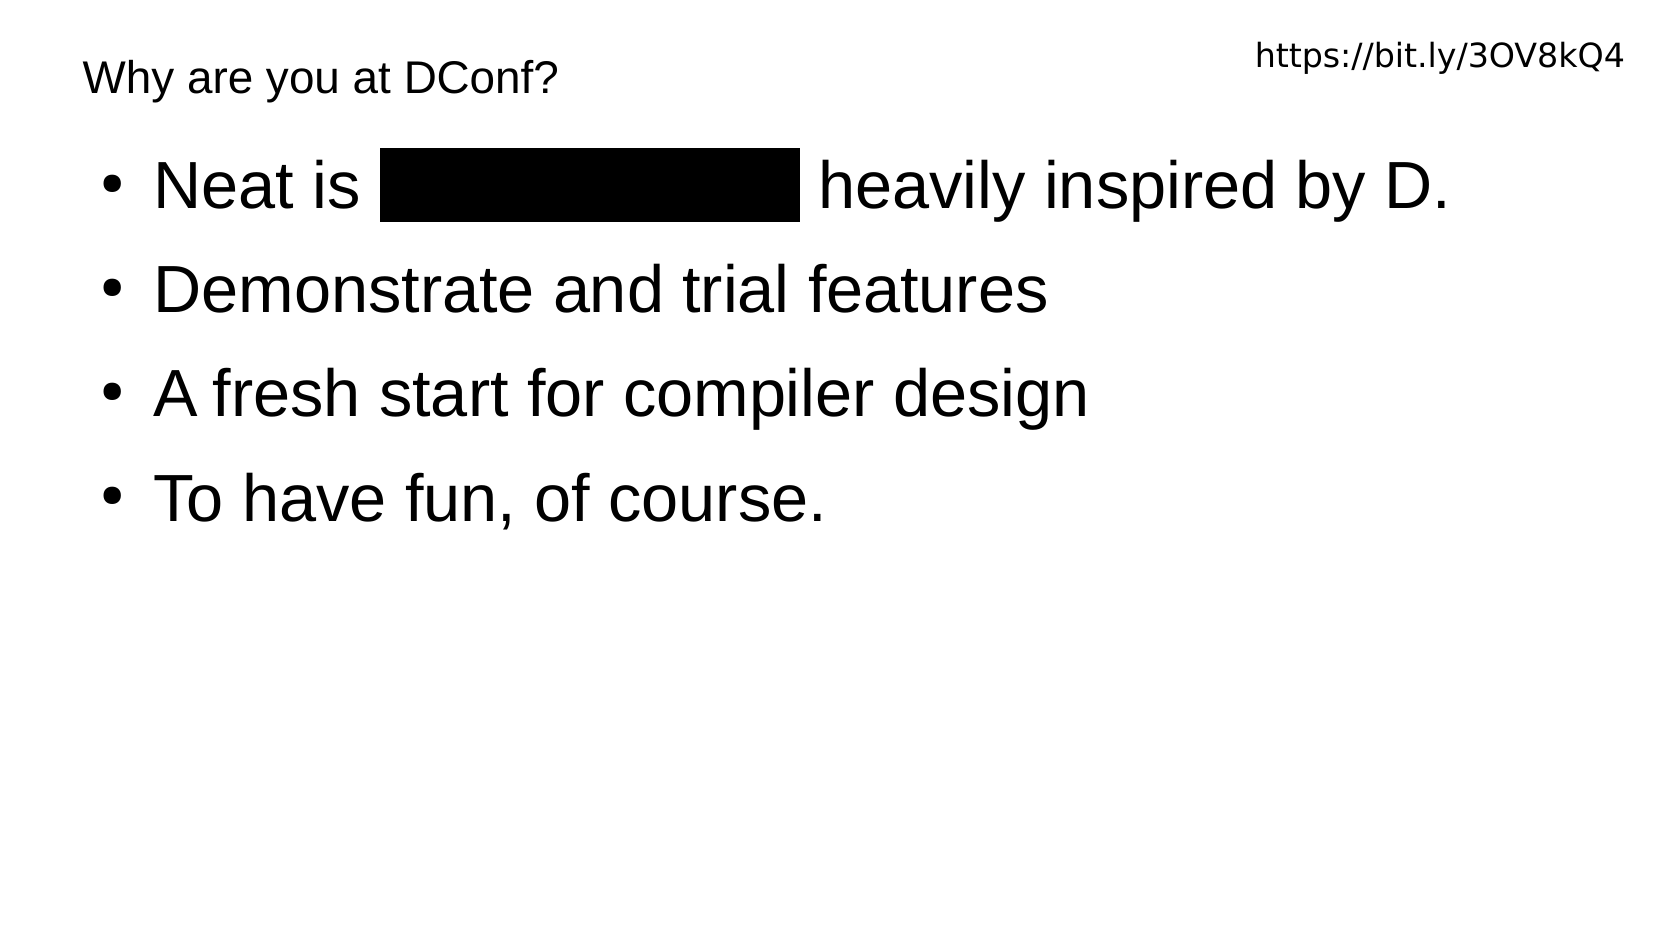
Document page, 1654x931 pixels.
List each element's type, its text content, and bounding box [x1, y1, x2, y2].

list Neat is a blatant ripoff heavily inspired by D. Demonstrate and trial features A fresh start for compiler design To have fun, of course. [82, 147, 1571, 758]
title Why are you at DConf? [82, 37, 1571, 119]
